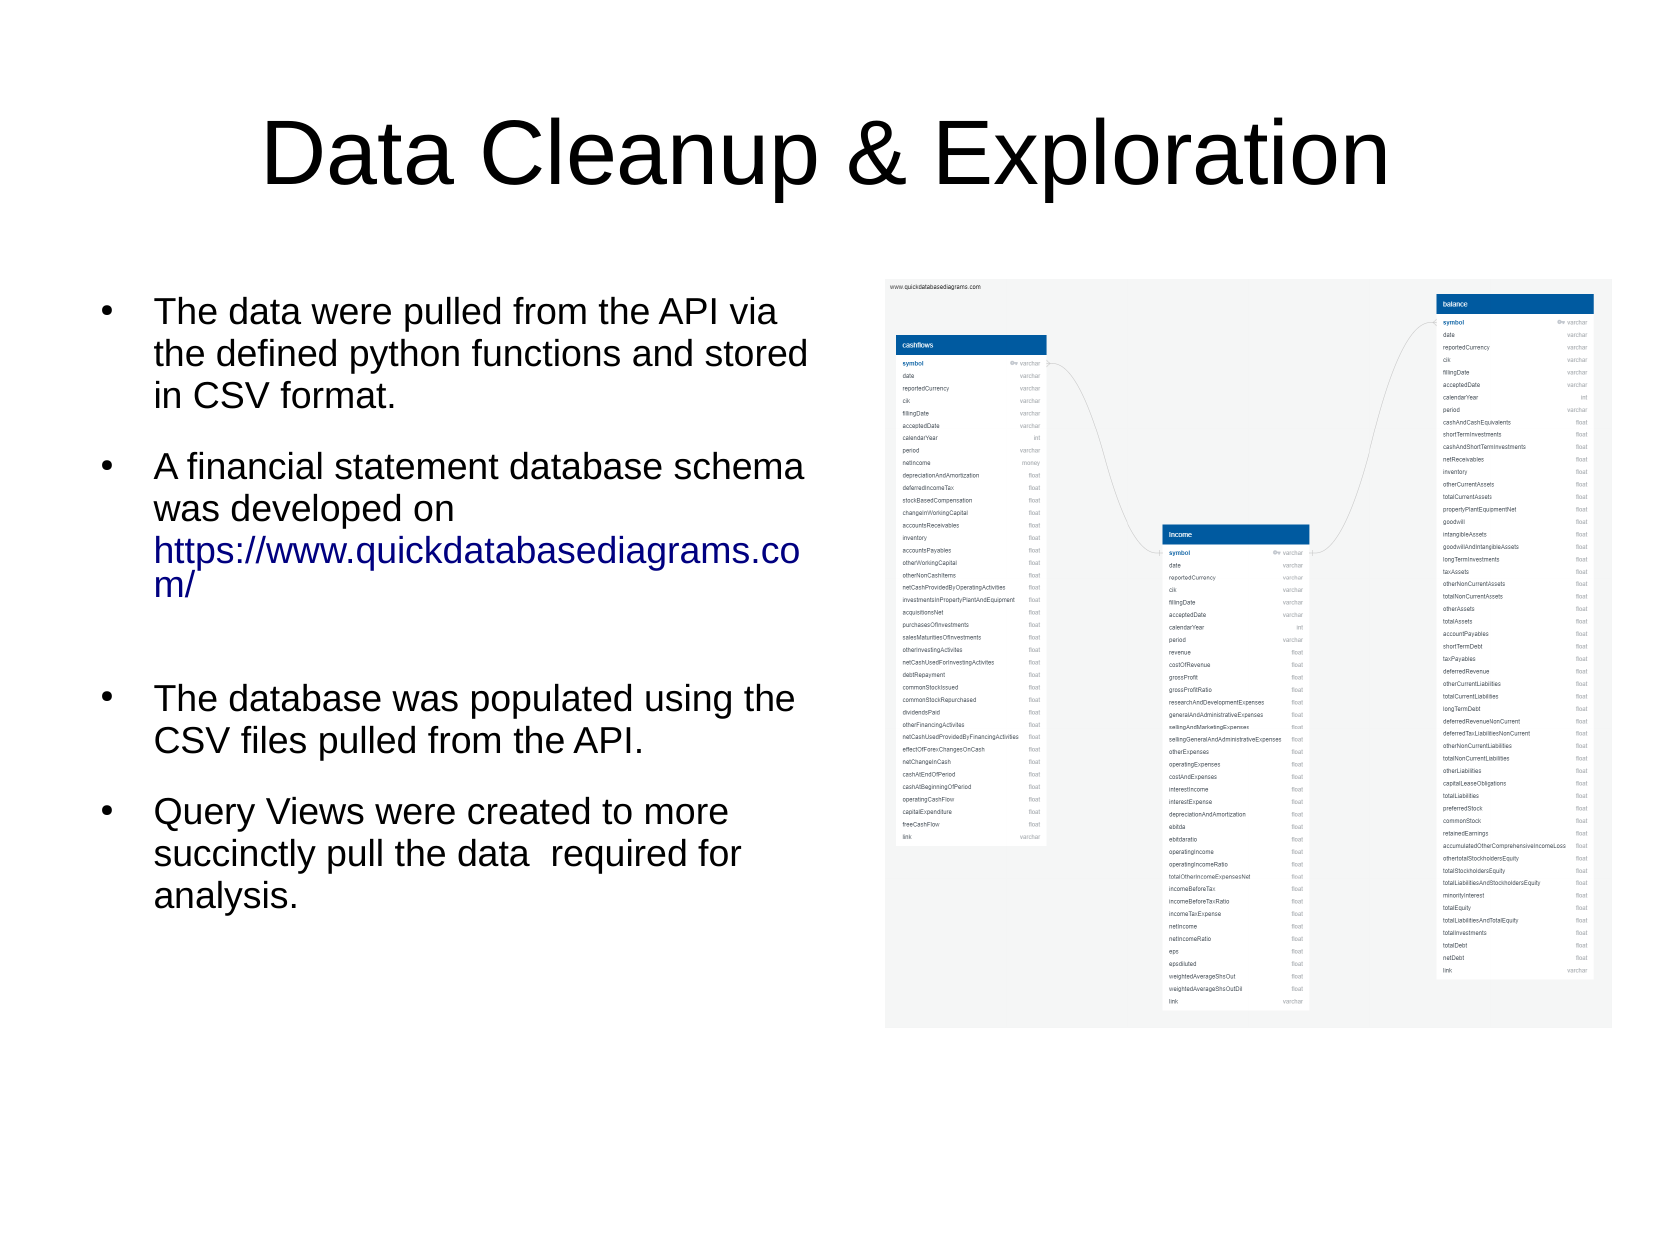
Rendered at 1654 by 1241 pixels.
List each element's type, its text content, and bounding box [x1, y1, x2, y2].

list The data were pulled from the API via the defined python functions and stored in CSV format. A financial statement database schema was developed on https://www.quickdatabasediagrams.com/ The database was populated using the CSV files pulled from the API. Query Views were created to more succinctly pull the data required for analysis. [82, 290, 809, 1109]
title Data Cleanup & Exploration [82, 49, 1571, 257]
picture [885, 279, 1612, 1028]
